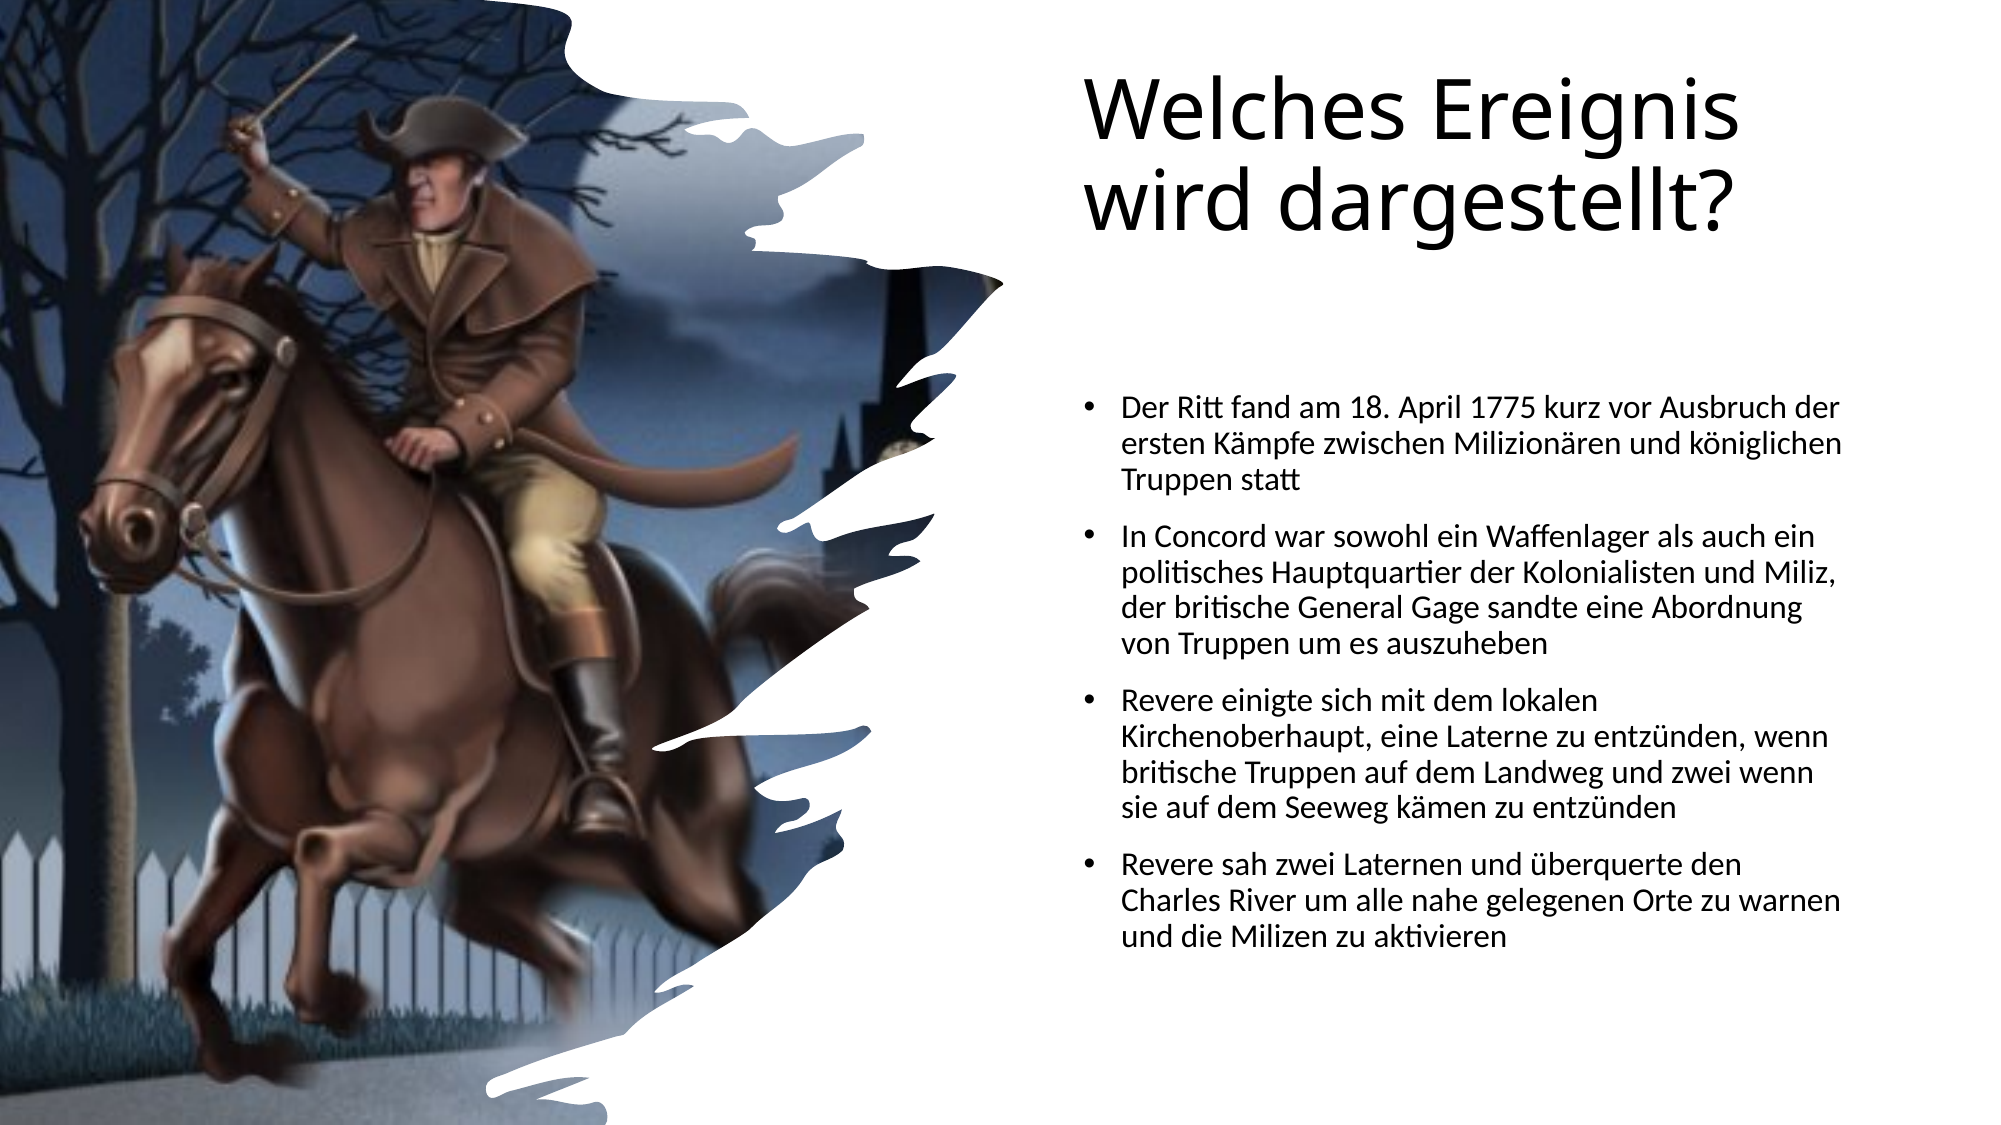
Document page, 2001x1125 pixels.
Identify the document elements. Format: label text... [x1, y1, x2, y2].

list Der Ritt fand am 18. April 1775 kurz vor Ausbruch der ersten Kämpfe zwischen Milizionären und königlichen Truppen statt In Concord war sowohl ein Waffenlager als auch ein politisches Hauptquartier der Kolonialisten und Miliz, der britische General Gage sandte eine Abordnung von Truppen um es auszuheben Revere einigte sich mit dem lokalen Kirchenoberhaupt, eine Laterne zu entzünden, wenn britische Truppen auf dem Landweg und zwei wenn sie auf dem Seeweg kämen zu entzünden Revere sah zwei Laternen und überquerte den Charles River um alle nahe gelegenen Orte zu warnen und die Milizen zu aktivieren [1068, 382, 1863, 1014]
title Welches Ereignis wird dargestellt? [1068, 59, 1863, 357]
text_box [0, 0, 2000, 1125]
